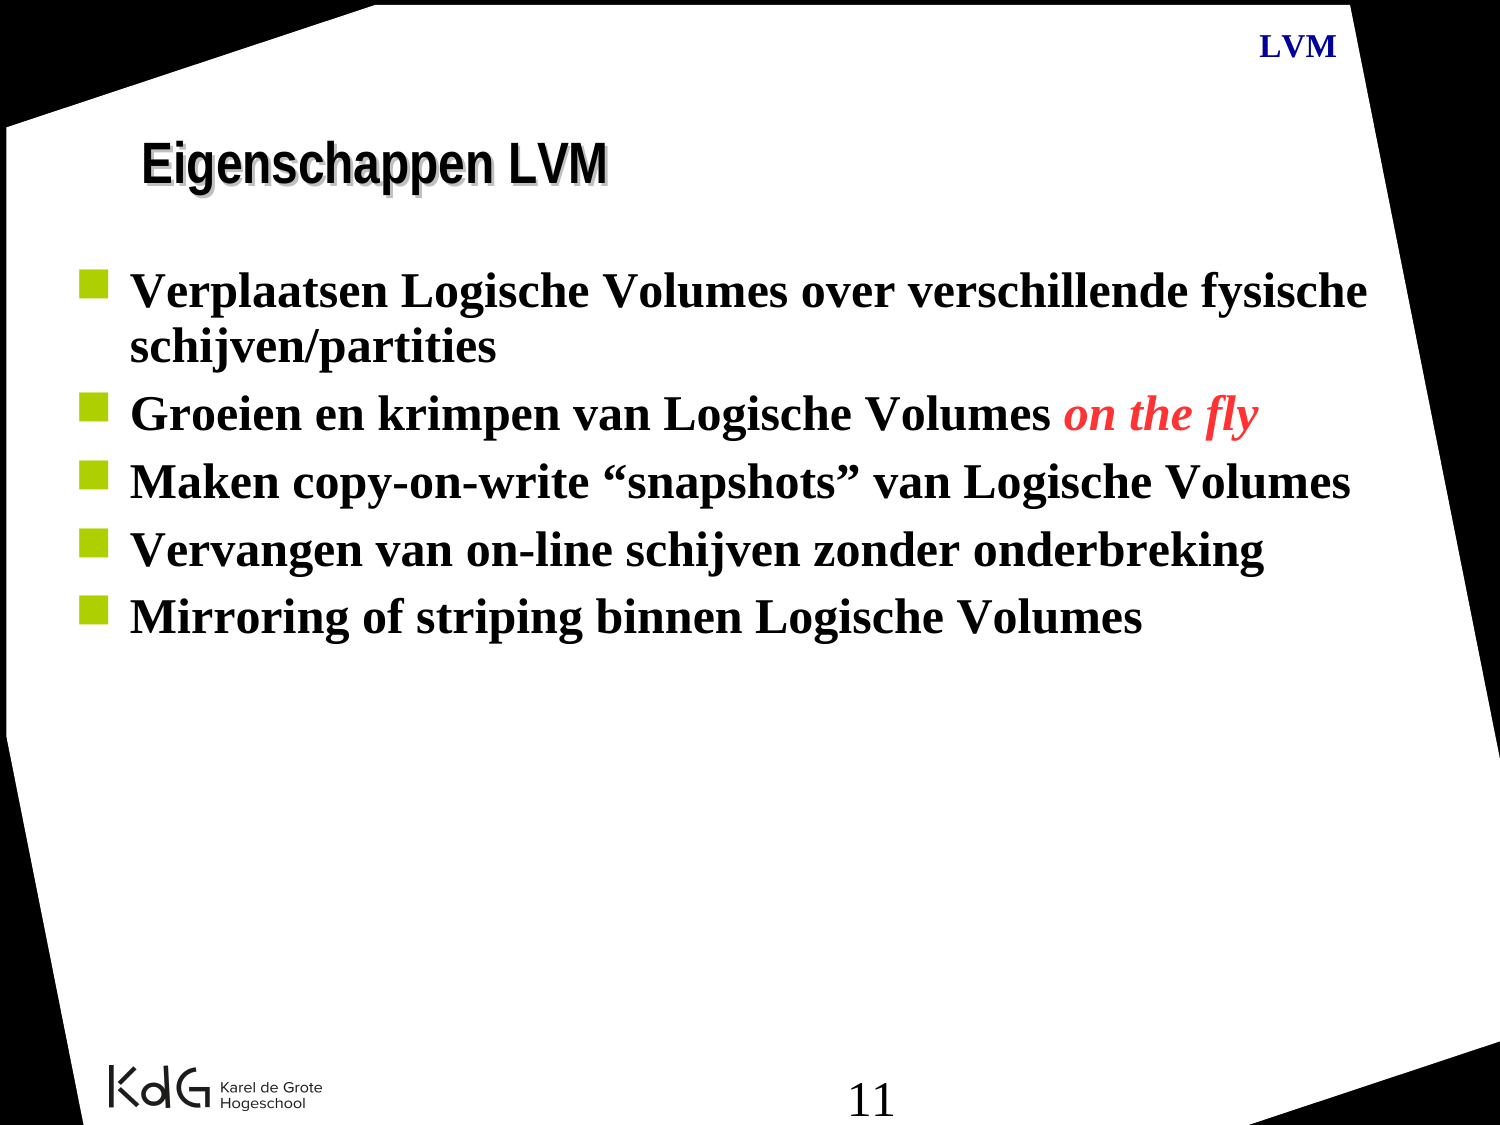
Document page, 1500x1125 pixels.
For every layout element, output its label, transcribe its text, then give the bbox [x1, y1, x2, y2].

list Verplaatsen Logische Volumes over verschillende fysische schijven/partities Groeien en krimpen van Logische Volumes on the fly Maken copy-on-write “snapshots” van Logische Volumes Vervangen van on-line schijven zonder onderbreking Mirroring of striping binnen Logische Volumes [75, 263, 1425, 1006]
picture [109, 1065, 322, 1111]
title Eigenschappen LVM [141, 72, 1447, 253]
